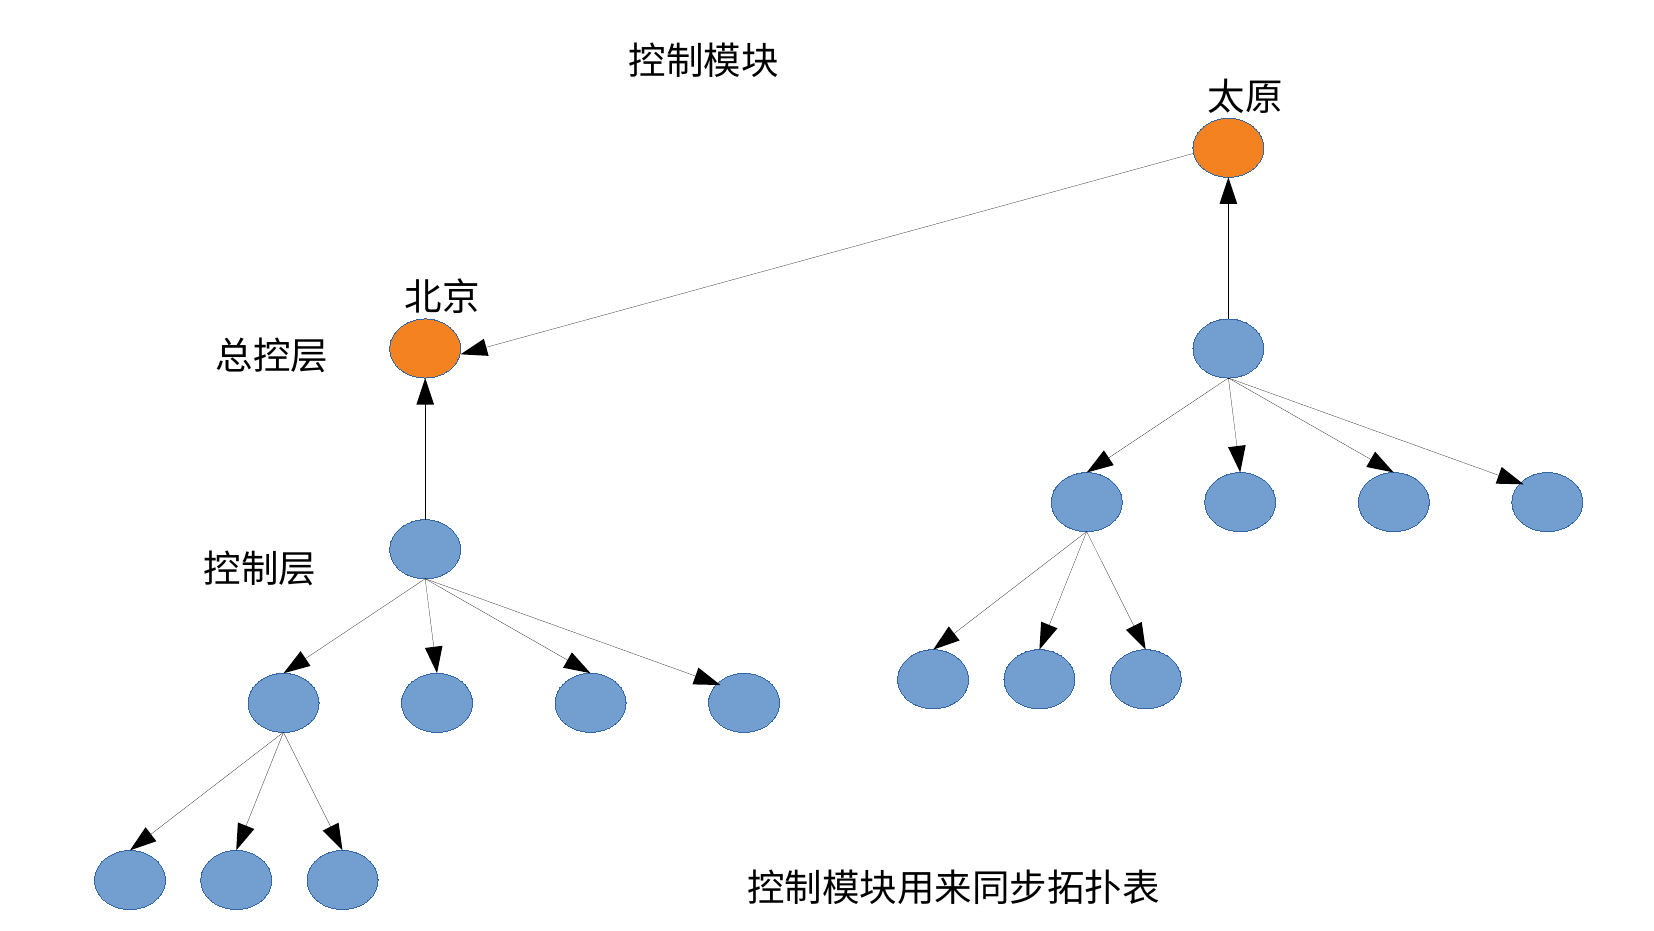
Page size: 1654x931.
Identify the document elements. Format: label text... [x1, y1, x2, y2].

text_box 太原 [1192, 59, 1298, 130]
text_box 控制模块 [614, 23, 794, 94]
text_box [1051, 472, 1123, 532]
text_box [389, 519, 461, 579]
text_box [897, 649, 969, 709]
text_box [708, 673, 780, 733]
text_box [248, 673, 320, 733]
text_box 北京 [389, 259, 495, 331]
text_box [401, 673, 473, 733]
text_box 控制层 [188, 531, 332, 602]
text_box [1110, 649, 1182, 709]
text_box [1003, 649, 1075, 709]
text_box [94, 850, 166, 910]
text_box [389, 331, 461, 378]
text_box [200, 850, 272, 910]
text_box 总控层 [200, 318, 343, 390]
text_box [555, 673, 627, 733]
text_box [1192, 130, 1264, 178]
text_box [1358, 472, 1430, 532]
text_box [1511, 472, 1583, 532]
text_box 控制模块用来同步拓扑表 [732, 850, 1175, 921]
text_box [1204, 472, 1276, 532]
text_box [1192, 318, 1264, 378]
text_box [307, 850, 379, 910]
